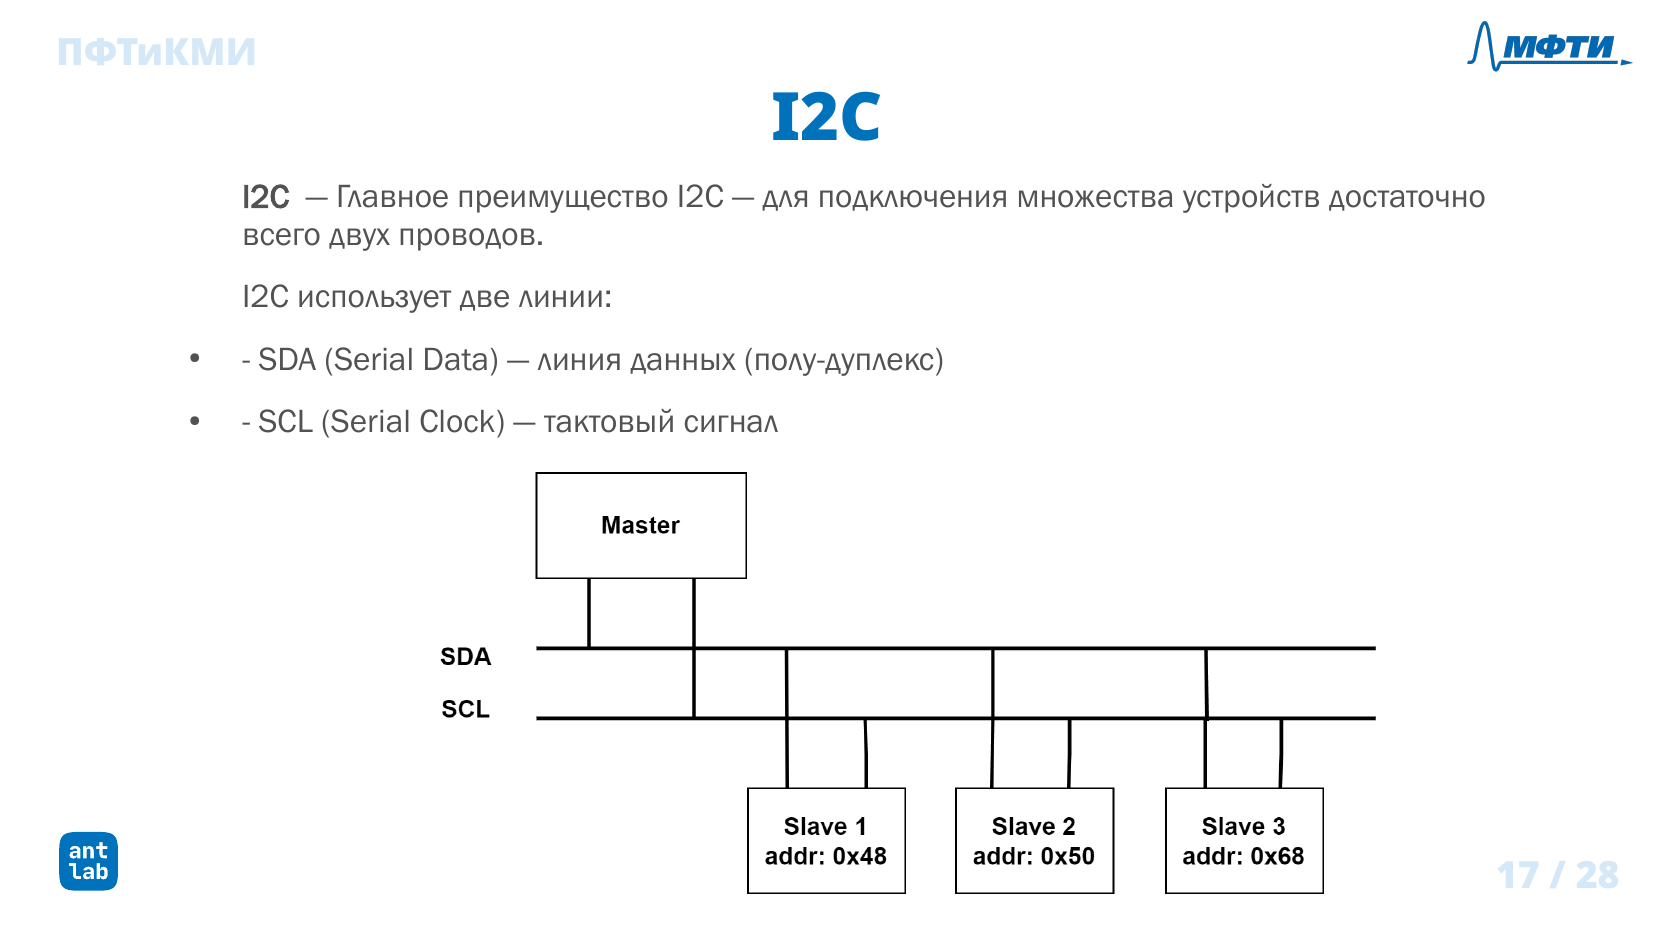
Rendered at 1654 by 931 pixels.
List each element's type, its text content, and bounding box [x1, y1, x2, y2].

picture [413, 472, 1378, 894]
list I2C — Главное преимущество I2C — для подключения множества устройств достаточно всего двух проводов. I2C использует две линии: - SDA (Serial Data) — линия данных (полу-дуплекс) - SCL (Serial Clock) — тактовый сигнал [171, 177, 1565, 532]
title I2C [82, 20, 1571, 209]
picture [1446, 0, 1654, 93]
